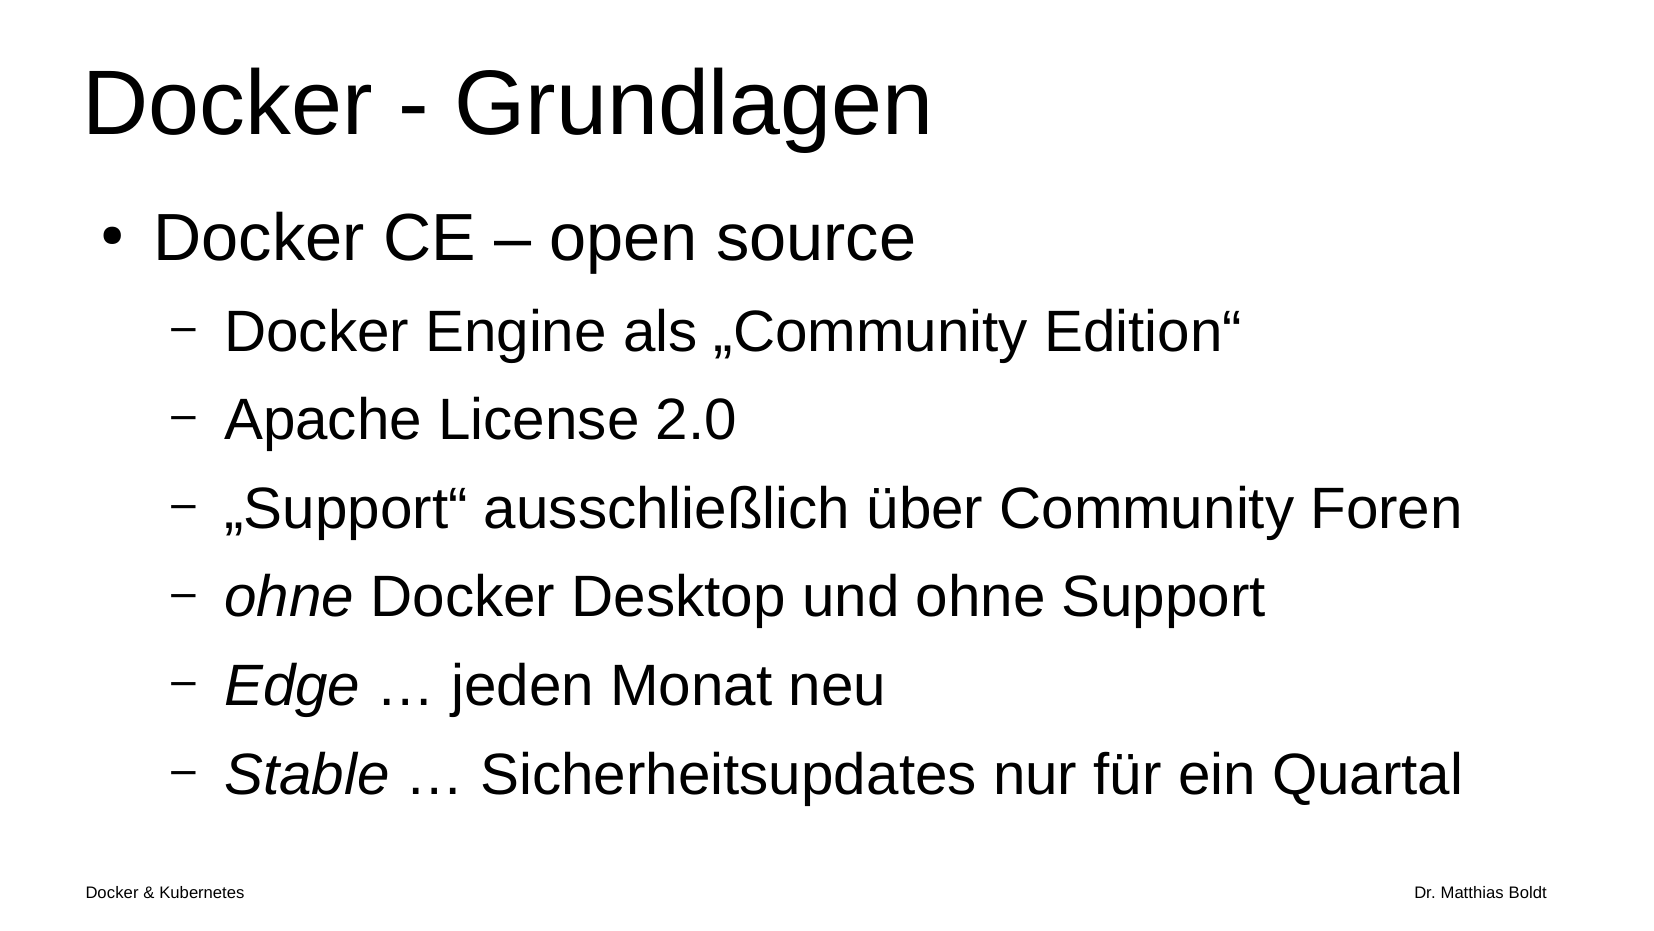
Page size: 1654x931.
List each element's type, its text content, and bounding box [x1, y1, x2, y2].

text_box Docker & Kubernetes Dr. Matthias Boldt [70, 875, 1563, 910]
title Docker - Grundlagen [82, 25, 1571, 181]
list Docker CE – open source Docker Engine als „Community Edition“ Apache License 2.0 „Support“ ausschließlich über Community Foren ohne Docker Desktop und ohne Support Edge … jeden Monat neu Stable … Sicherheitsupdates nur für ein Quartal [82, 199, 1571, 845]
